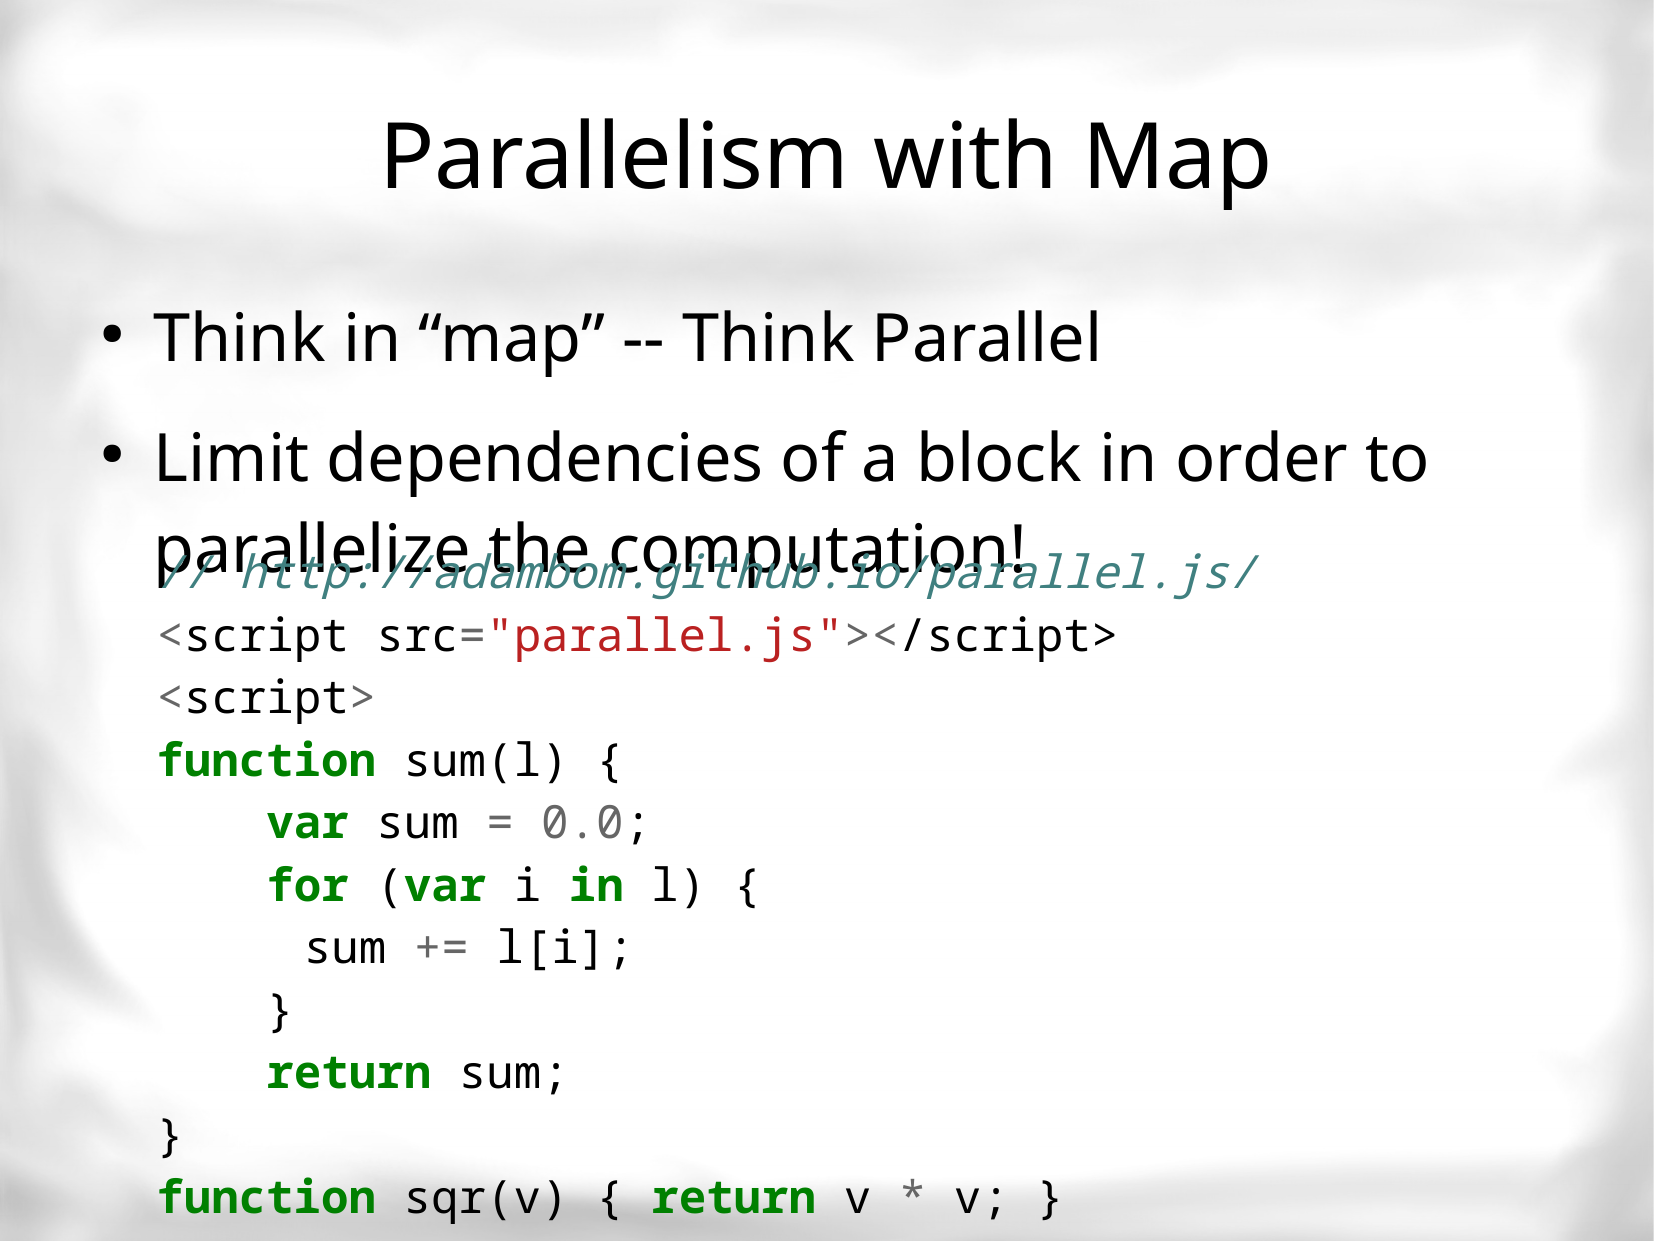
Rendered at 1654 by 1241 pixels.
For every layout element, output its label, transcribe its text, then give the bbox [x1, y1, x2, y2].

list Think in “map” -- Think Parallel Limit dependencies of a block in order to parallelize the computation! [82, 290, 1538, 1010]
text_box // http://adambom.github.io/parallel.js/ <script src="parallel.js"></script> <script> function sum(l) { var sum = 0.0; for (var i in l) { sum += l[i]; } return sum; } function sqr(v) { return v * v; } alert(sum(range(1,100).map(sqr))); var p = new Parallel(range(1,100));//this could mean 100 workers! p.map(sqr).then(function(d) { alert("what"+sum(d)); }); [141, 532, 1654, 1234]
picture [0, 0, 1654, 1241]
title Parallelism with Map [82, 49, 1571, 257]
